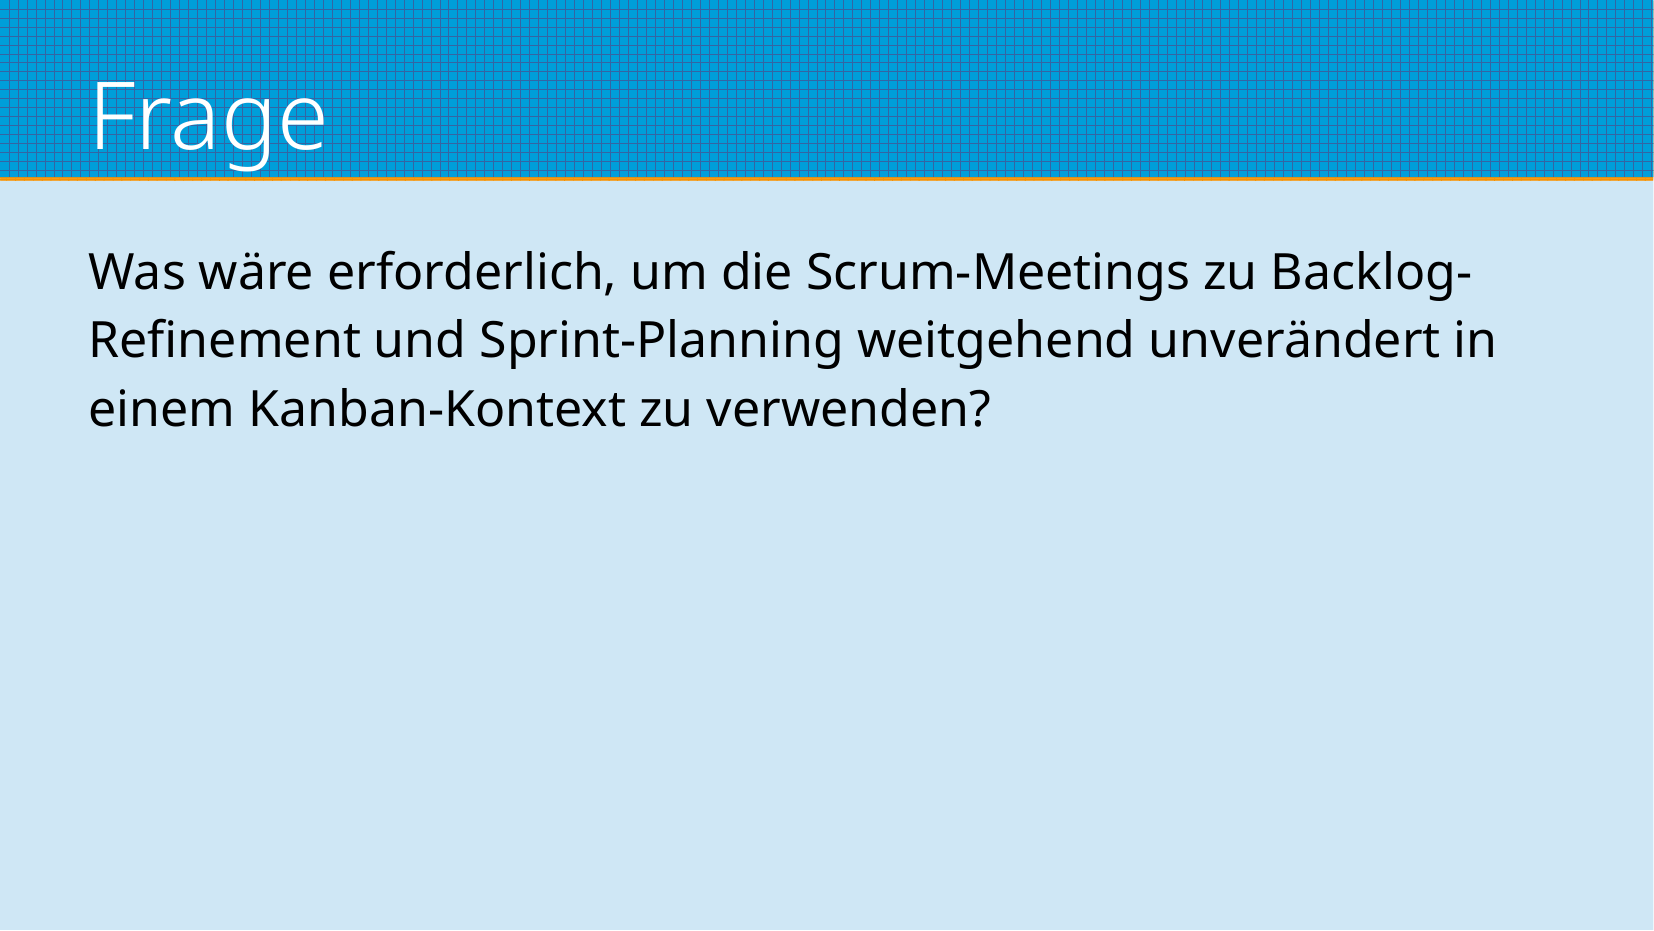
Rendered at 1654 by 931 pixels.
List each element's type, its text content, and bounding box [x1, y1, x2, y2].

title Frage [88, 14, 1565, 178]
list Was wäre erforderlich, um die Scrum-Meetings zu Backlog-Refinement und Sprint-Planning weitgehend unverändert in einem Kanban-Kontext zu verwenden? [88, 236, 1565, 813]
